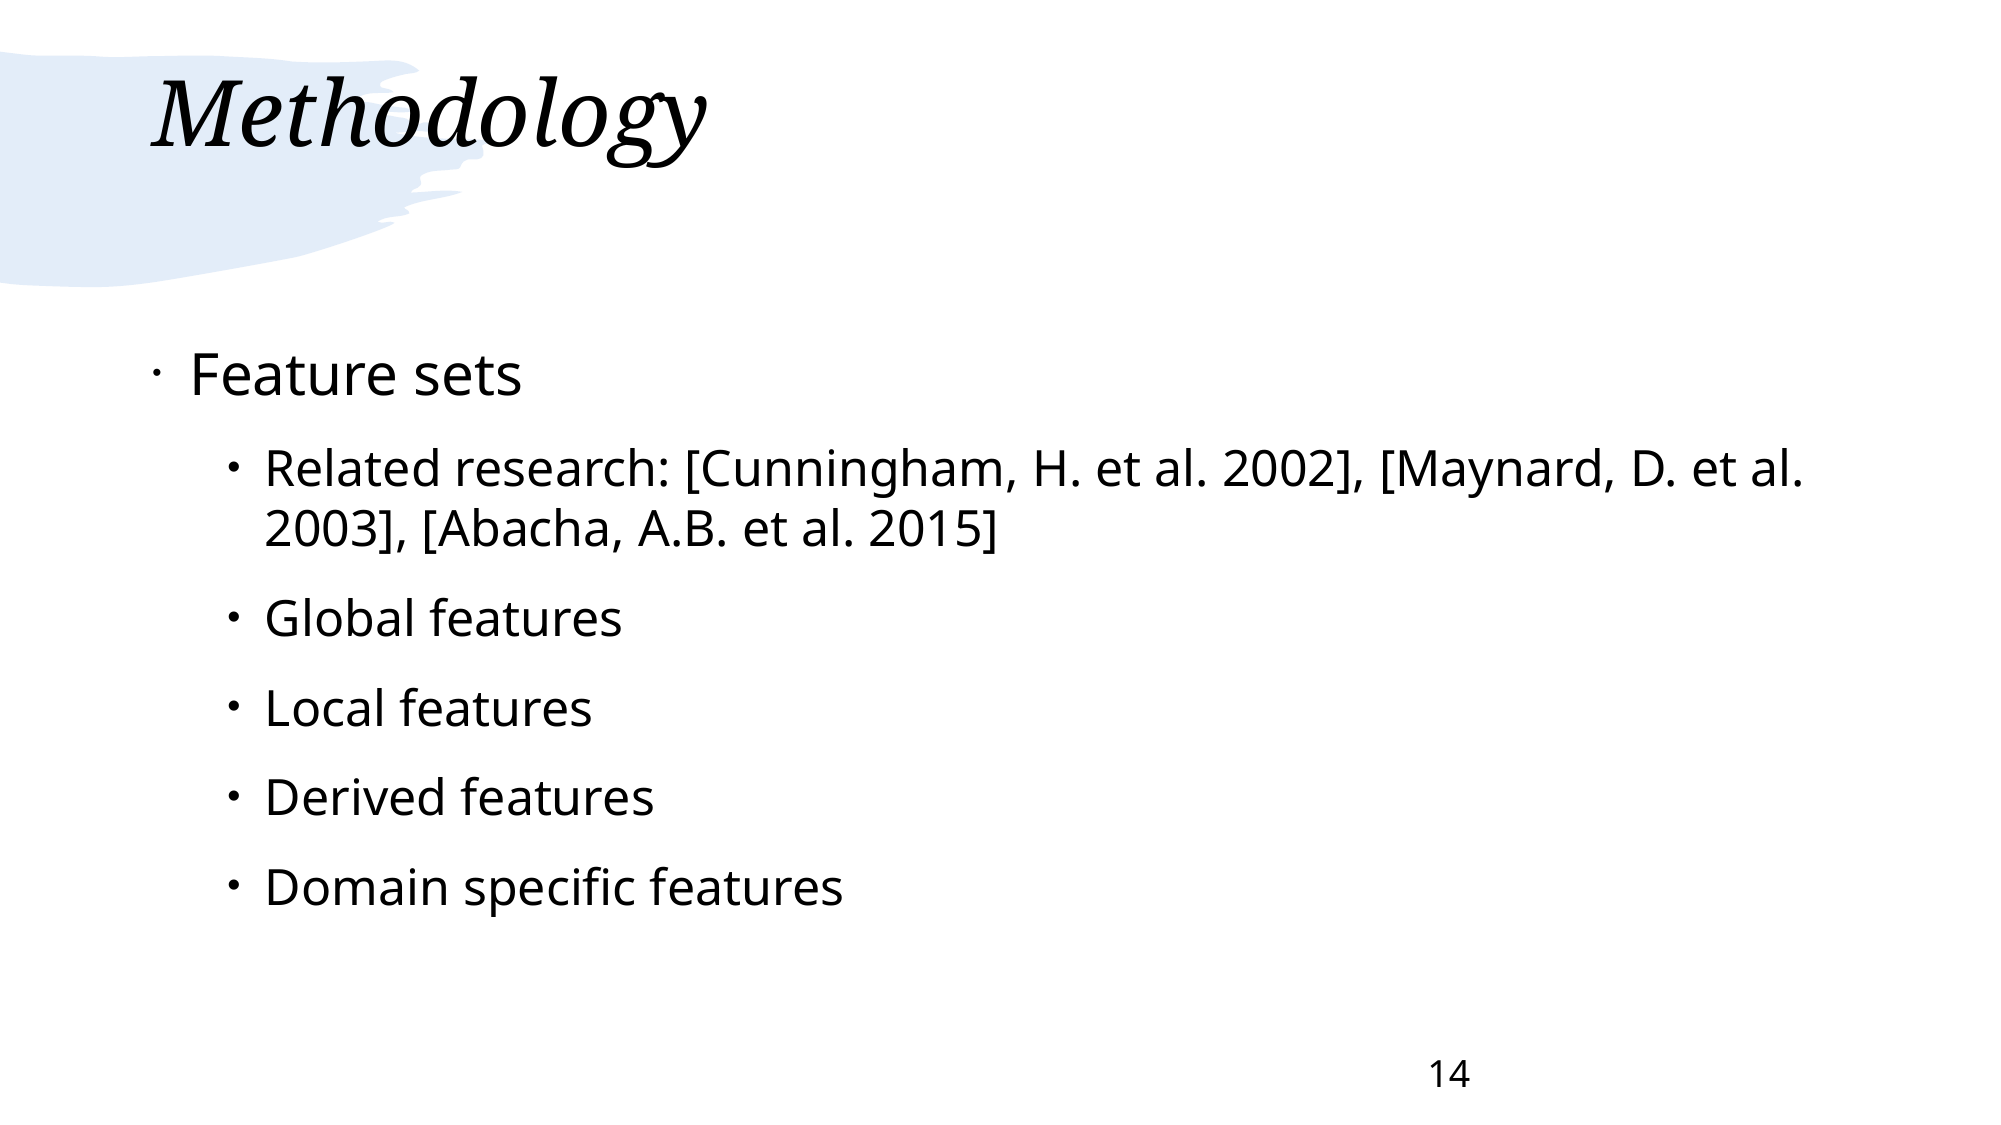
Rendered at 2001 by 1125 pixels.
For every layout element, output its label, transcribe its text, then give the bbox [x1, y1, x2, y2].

list Feature sets Related research: [Cunningham, H. et al. 2002], [Maynard, D. et al. 2003], [Abacha, A.B. et al. 2015] Global features Local features Derived features Domain specific features [137, 329, 1863, 1013]
title Methodology [137, 59, 1863, 278]
slide_number <number> [1412, 1042, 1863, 1103]
